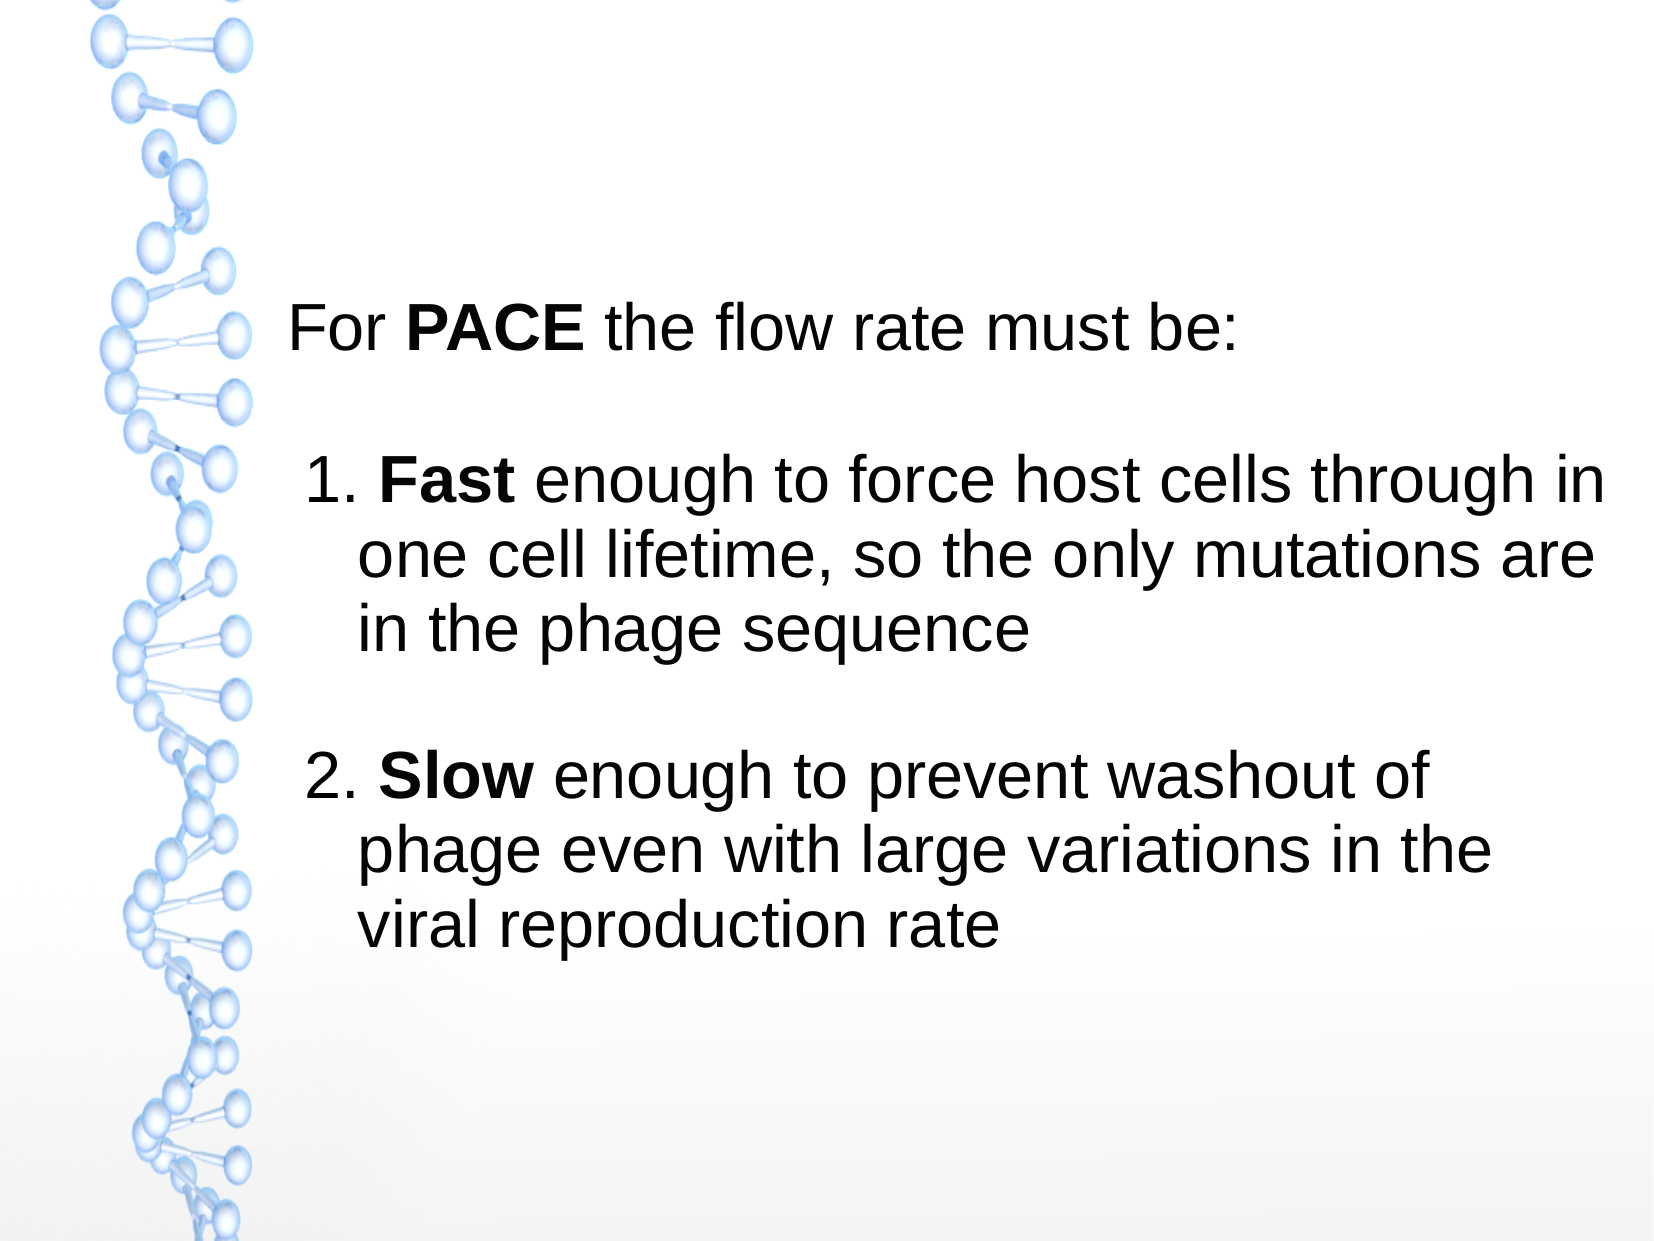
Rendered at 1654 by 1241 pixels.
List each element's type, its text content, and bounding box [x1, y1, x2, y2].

picture [0, 0, 1654, 1241]
list For PACE the flow rate must be: Fast enough to force host cells through in one cell lifetime, so the only mutations are in the phage sequence Slow enough to prevent washout of phage even with large variations in the viral reproduction rate [230, 165, 1622, 1204]
